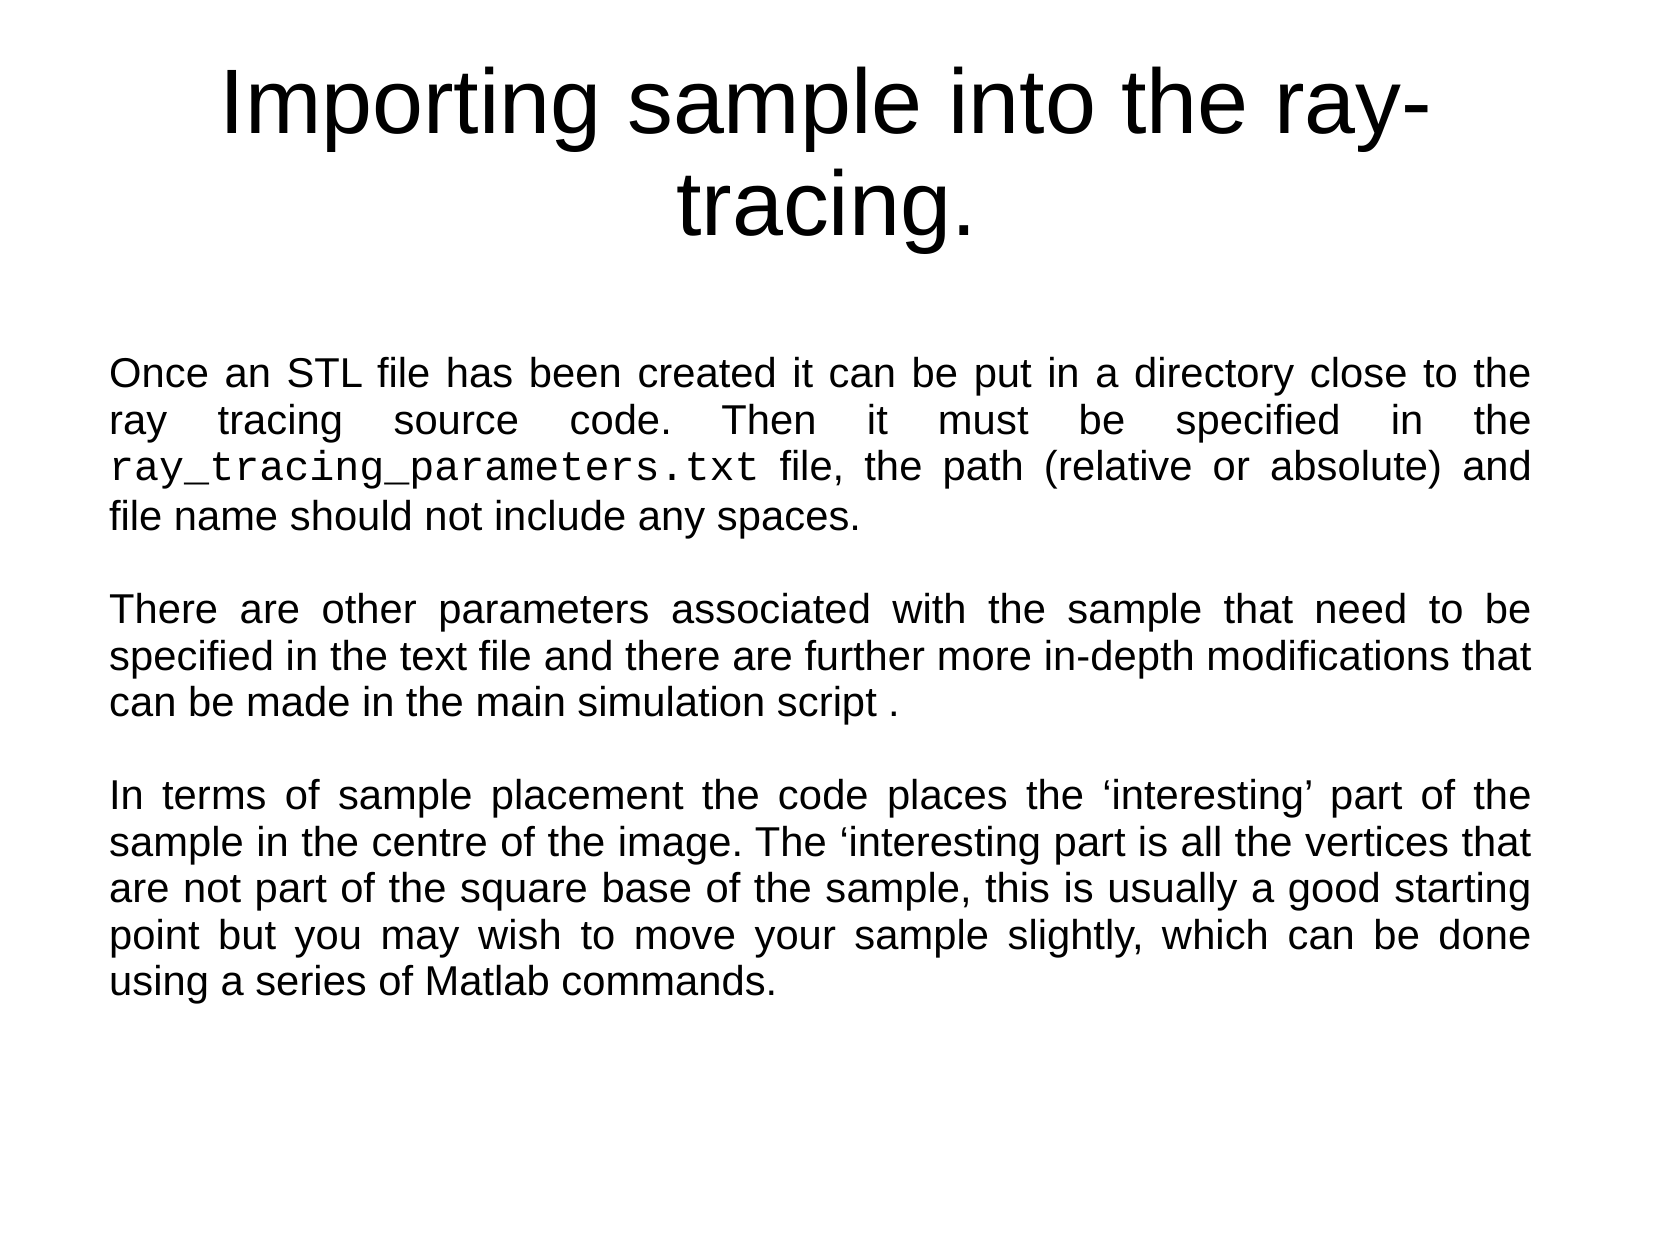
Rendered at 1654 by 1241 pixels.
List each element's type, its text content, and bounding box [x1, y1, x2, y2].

text_box Once an STL file has been created it can be put in a directory close to the ray tracing source code. Then it must be specified in the ray_tracing_parameters.txt file, the path (relative or absolute) and file name should not include any spaces. There are other parameters associated with the sample that need to be specified in the text file and there are further more in-depth modifications that can be made in the main simulation script . In terms of sample placement the code places the ‘interesting’ part of the sample in the centre of the image. The ‘interesting part is all the vertices that are not part of the square base of the sample, this is usually a good starting point but you may wish to move your sample slightly, which can be done using a series of Matlab commands. [94, 342, 1548, 1039]
title Importing sample into the ray-tracing. [82, 49, 1571, 257]
